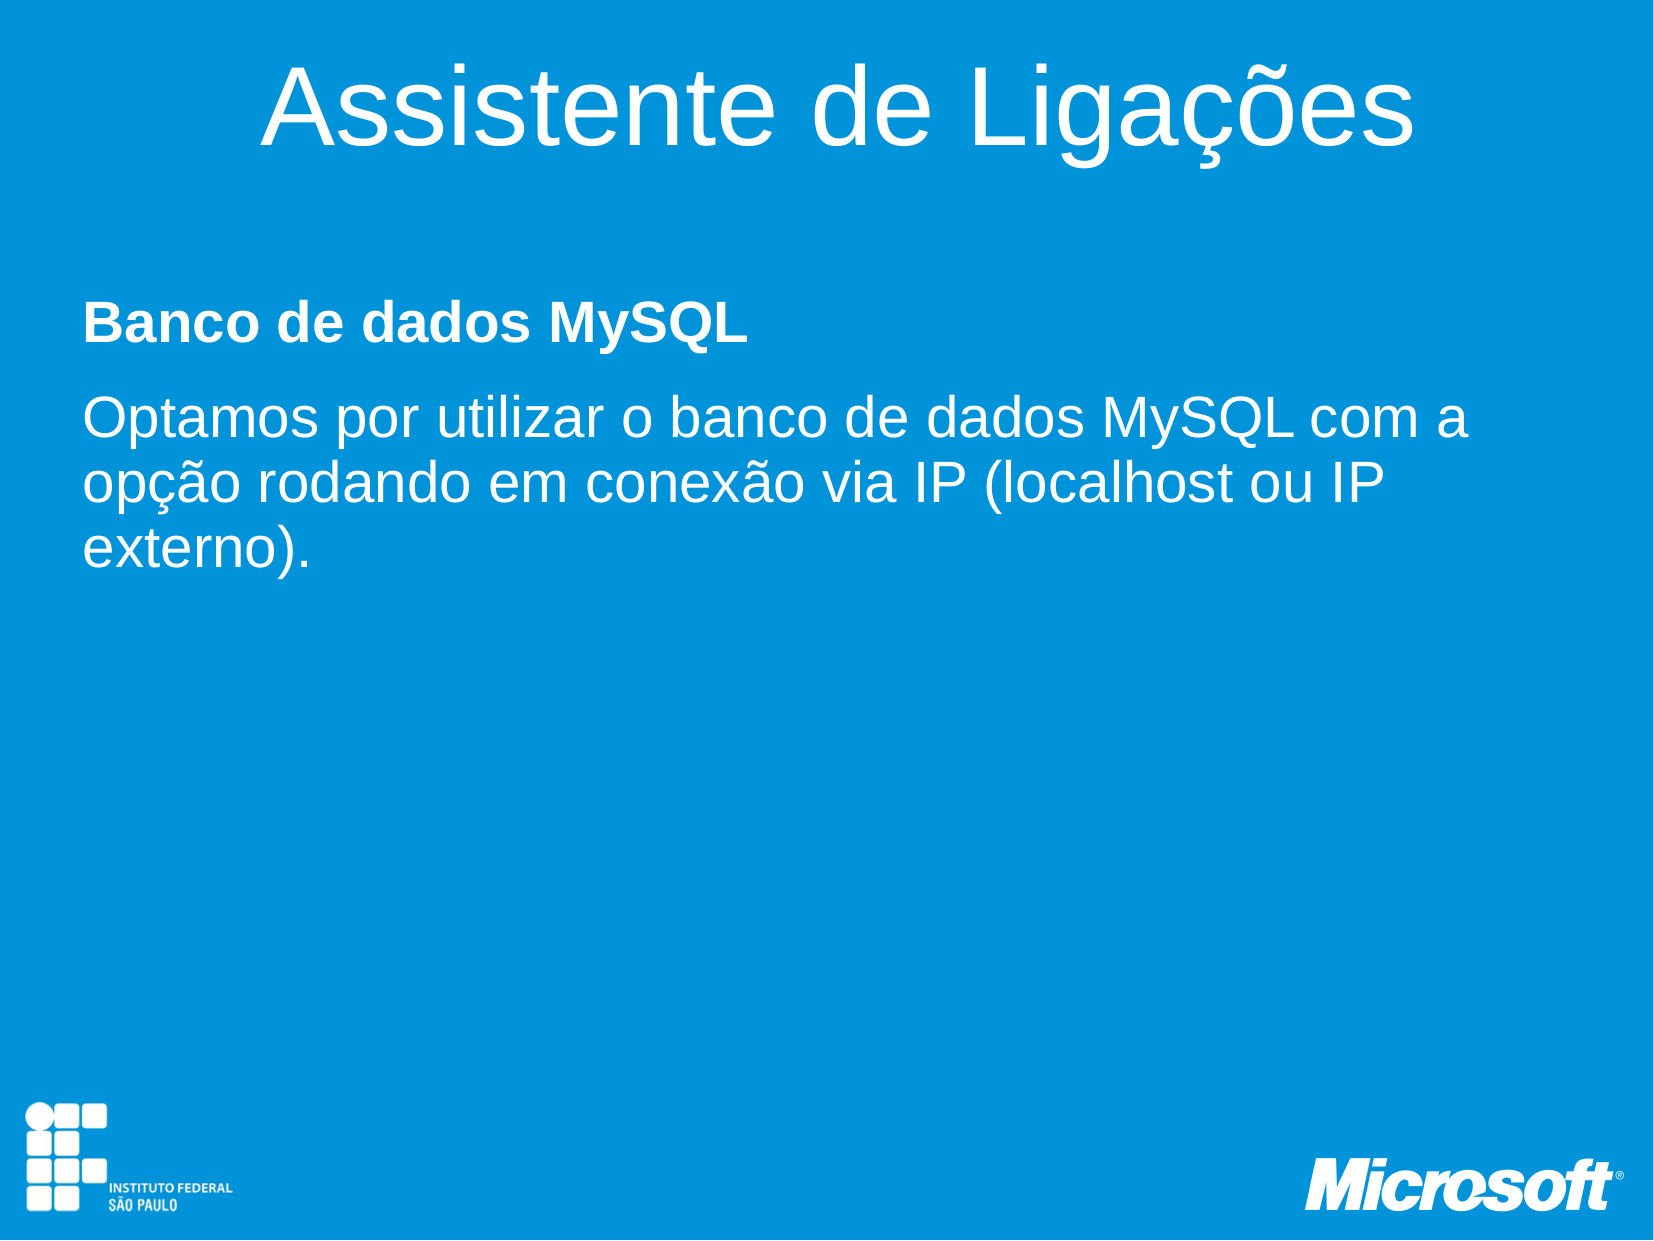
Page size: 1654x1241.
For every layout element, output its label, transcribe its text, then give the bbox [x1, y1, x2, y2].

picture [1364, 1172, 1383, 1209]
picture [1525, 1159, 1612, 1211]
picture [27, 1186, 51, 1211]
picture [155, 1184, 168, 1192]
picture [146, 1199, 168, 1211]
picture [1420, 1170, 1524, 1211]
text_box Assistente de Ligações [94, 35, 1583, 178]
picture [55, 1131, 79, 1155]
picture [218, 1184, 224, 1192]
picture [118, 1197, 132, 1211]
picture [185, 1184, 200, 1192]
picture [1306, 1159, 1369, 1209]
picture [1382, 1171, 1422, 1210]
picture [82, 1104, 107, 1128]
picture [170, 1199, 176, 1211]
picture [55, 1159, 79, 1183]
picture [26, 1103, 79, 1155]
picture [138, 1199, 144, 1209]
list Banco de dados MySQL Optamos por utilizar o banco de dados MySQL com a opção rodando em conexão via IP (localhost ou IP externo). [82, 290, 1571, 1010]
picture [82, 1159, 107, 1183]
picture [1373, 1159, 1386, 1166]
picture [227, 1184, 232, 1192]
picture [118, 1184, 126, 1192]
picture [27, 1159, 51, 1183]
picture [55, 1186, 79, 1211]
